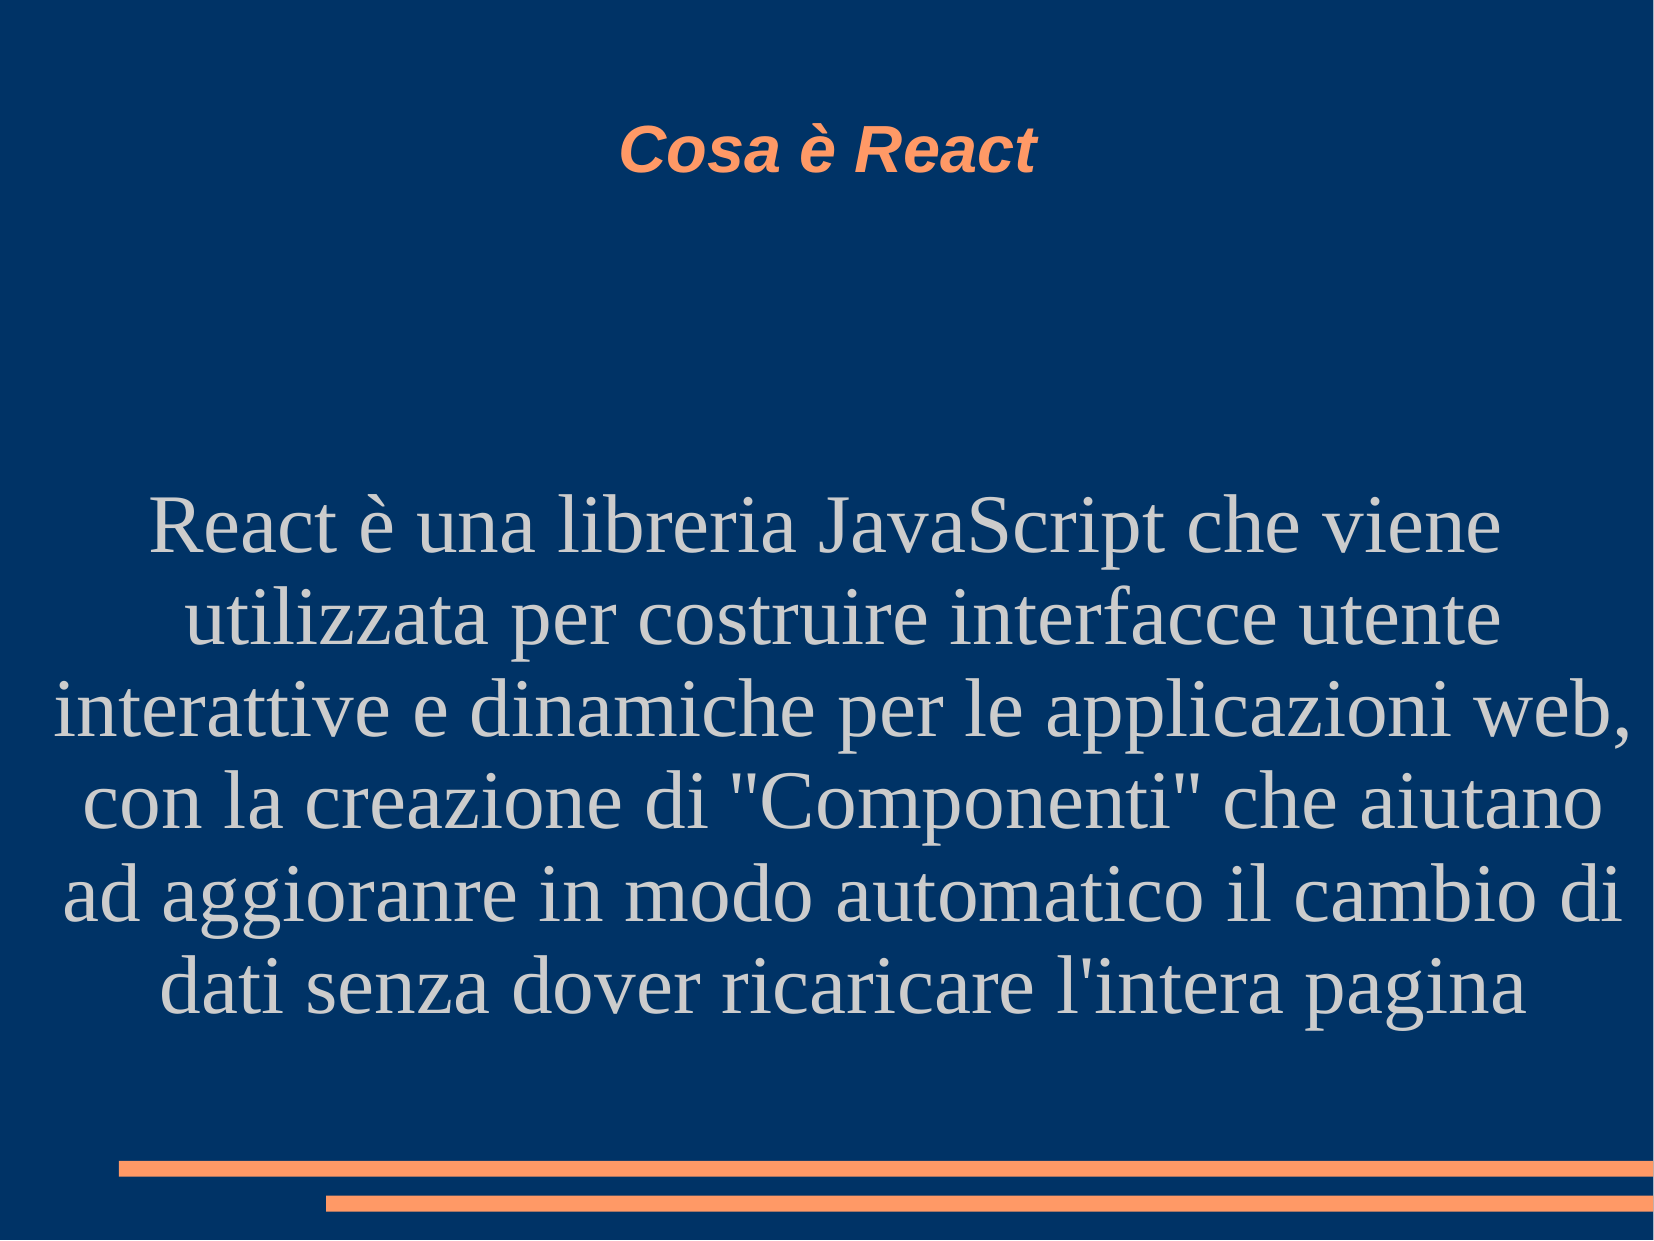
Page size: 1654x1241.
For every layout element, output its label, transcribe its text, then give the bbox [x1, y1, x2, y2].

subtitle React è una libreria JavaScript che viene utilizzata per costruire interfacce utente interattive e dinamiche per le applicazioni web, con la creazione di ''Componenti'' che aiutano ad aggioranre in modo automatico il cambio di dati senza dover ricaricare l'intera pagina [0, 322, 1654, 1132]
title Cosa è React [121, 46, 1534, 254]
